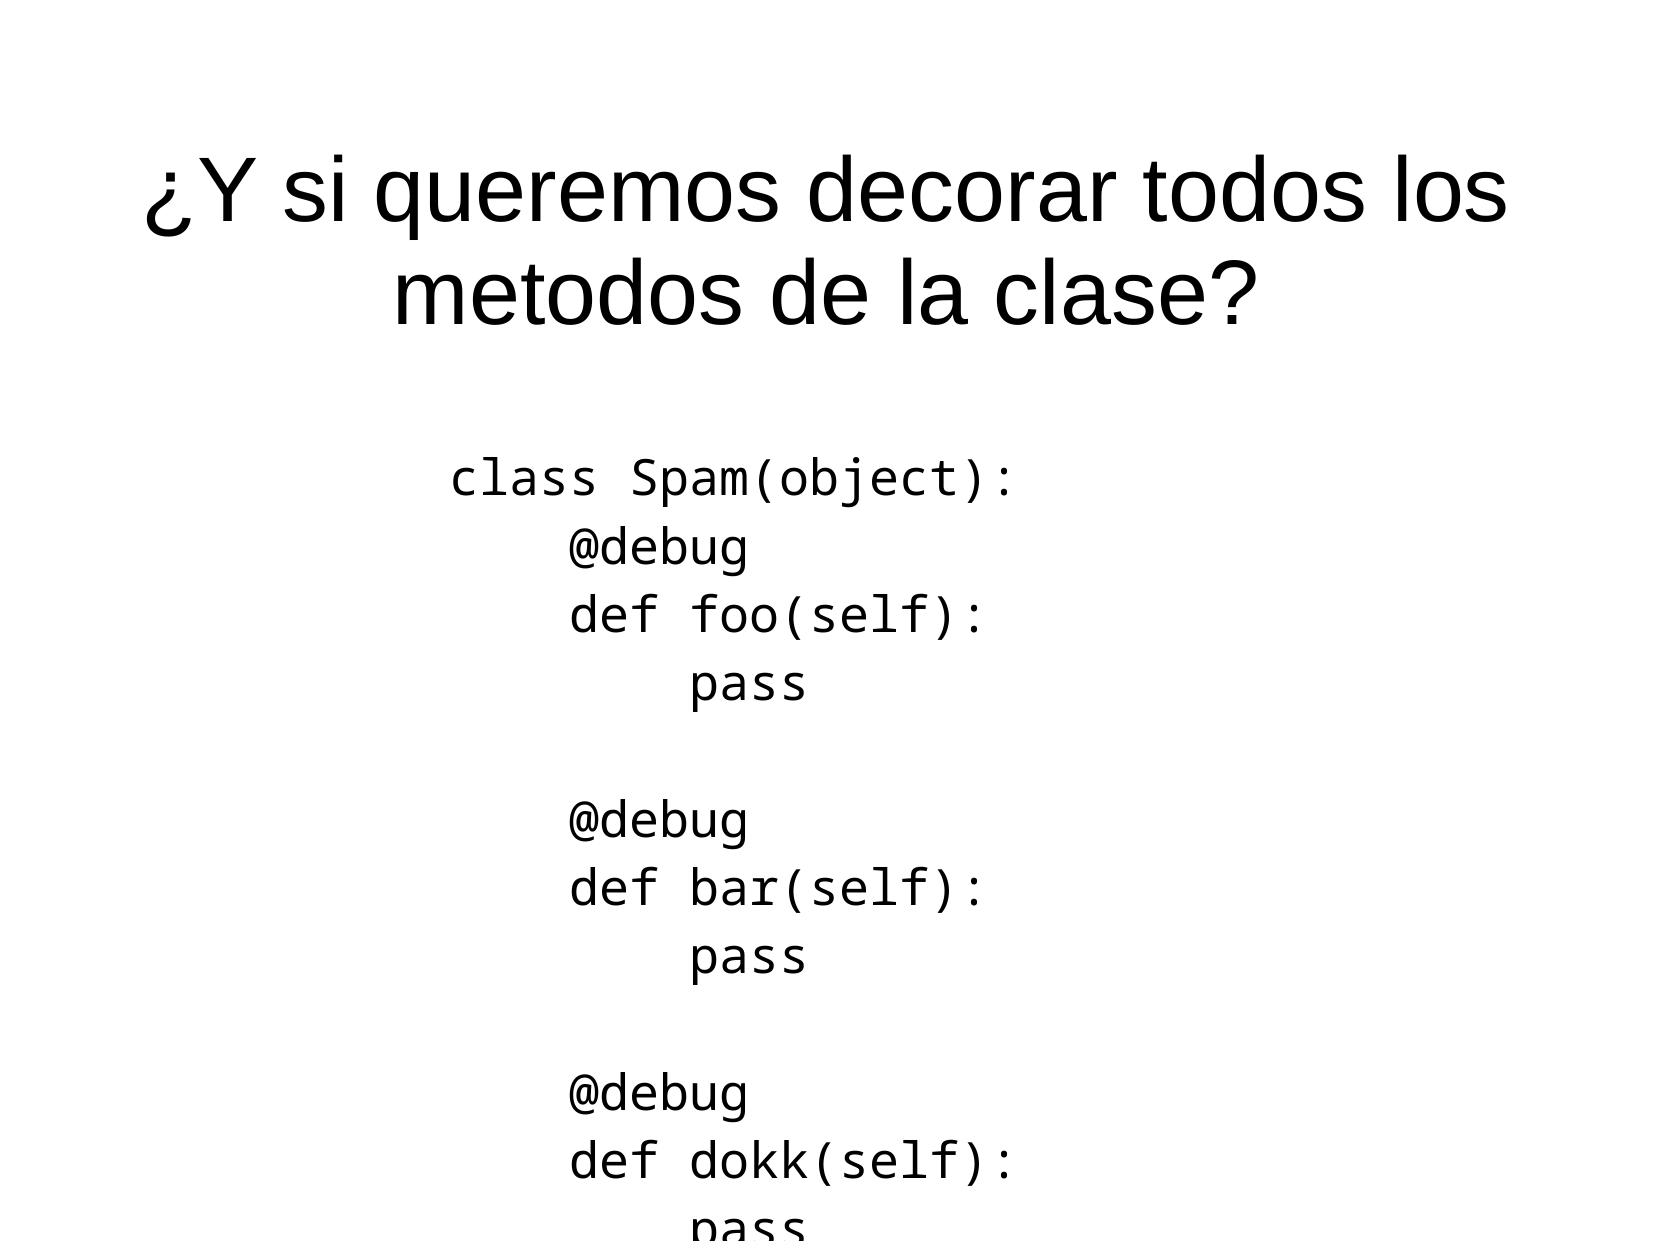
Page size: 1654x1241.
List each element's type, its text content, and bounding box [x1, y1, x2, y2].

title ¿Y si queremos decorar todos los metodos de la clase? [82, 137, 1571, 346]
text_box class Spam(object): @debug def foo(self): pass @debug def bar(self): pass @debug def dokk(self): pass [435, 434, 1126, 1051]
